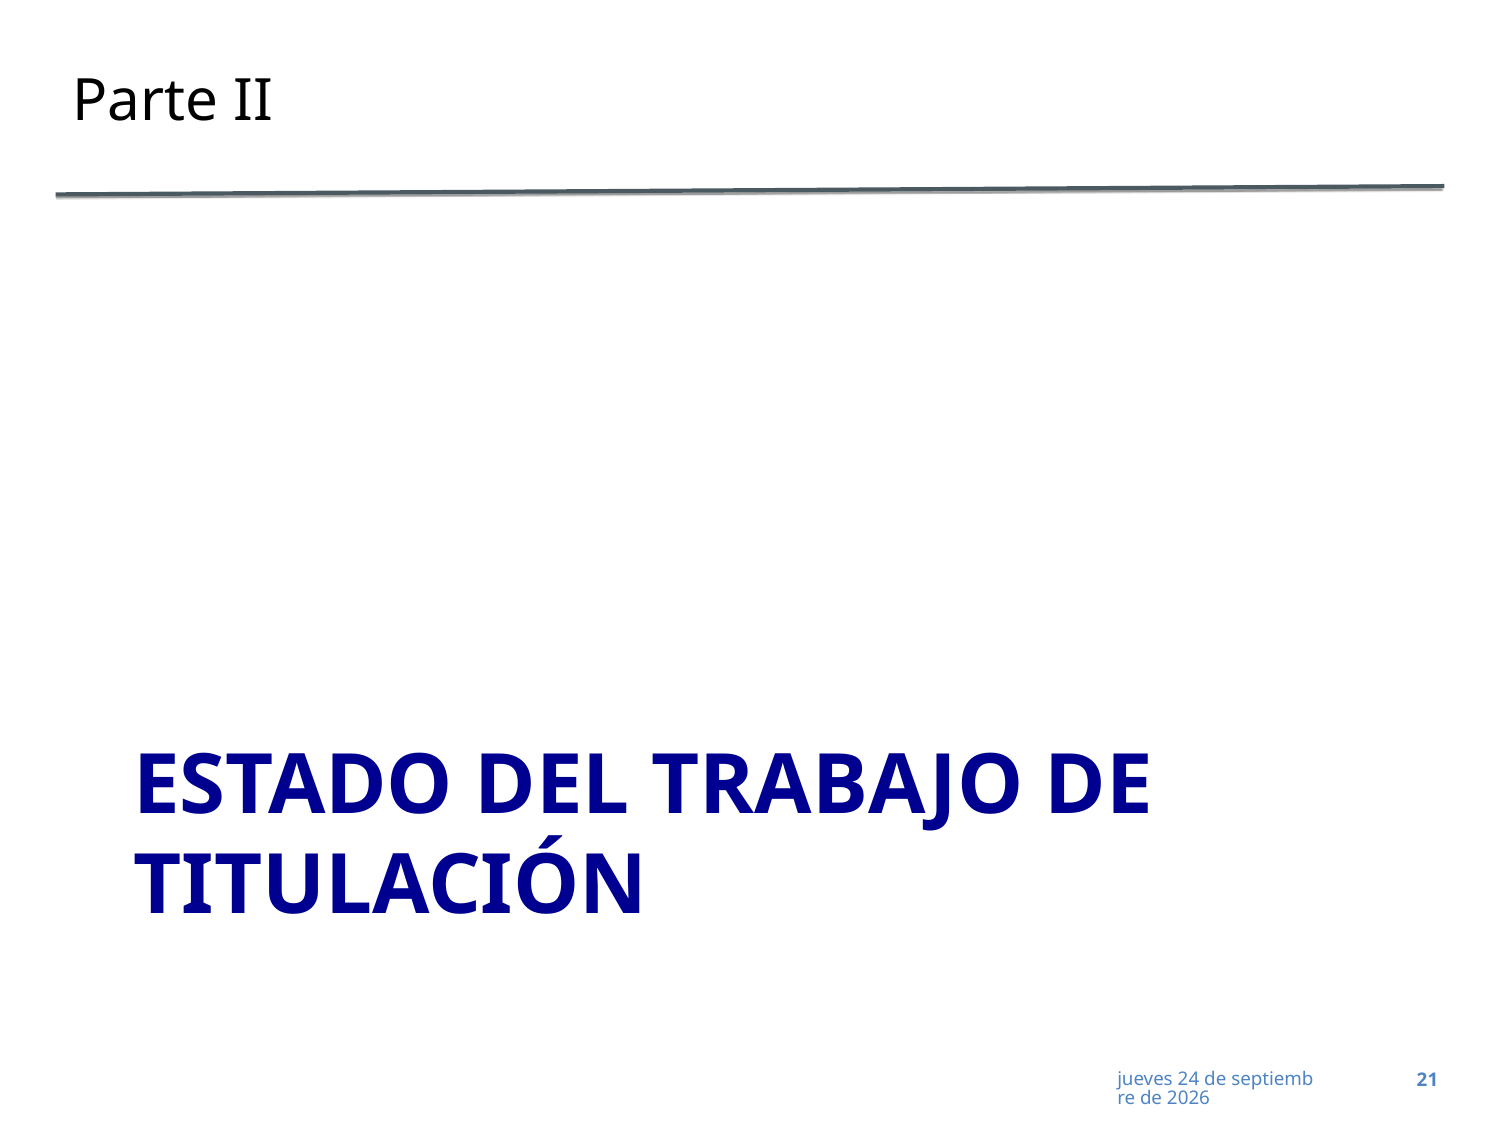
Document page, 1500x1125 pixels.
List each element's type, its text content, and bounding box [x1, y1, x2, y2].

title Estado del trabajo de titulación [118, 722, 1394, 947]
slide_number <número> [1390, 1059, 1454, 1104]
list Parte II [57, 52, 1333, 140]
